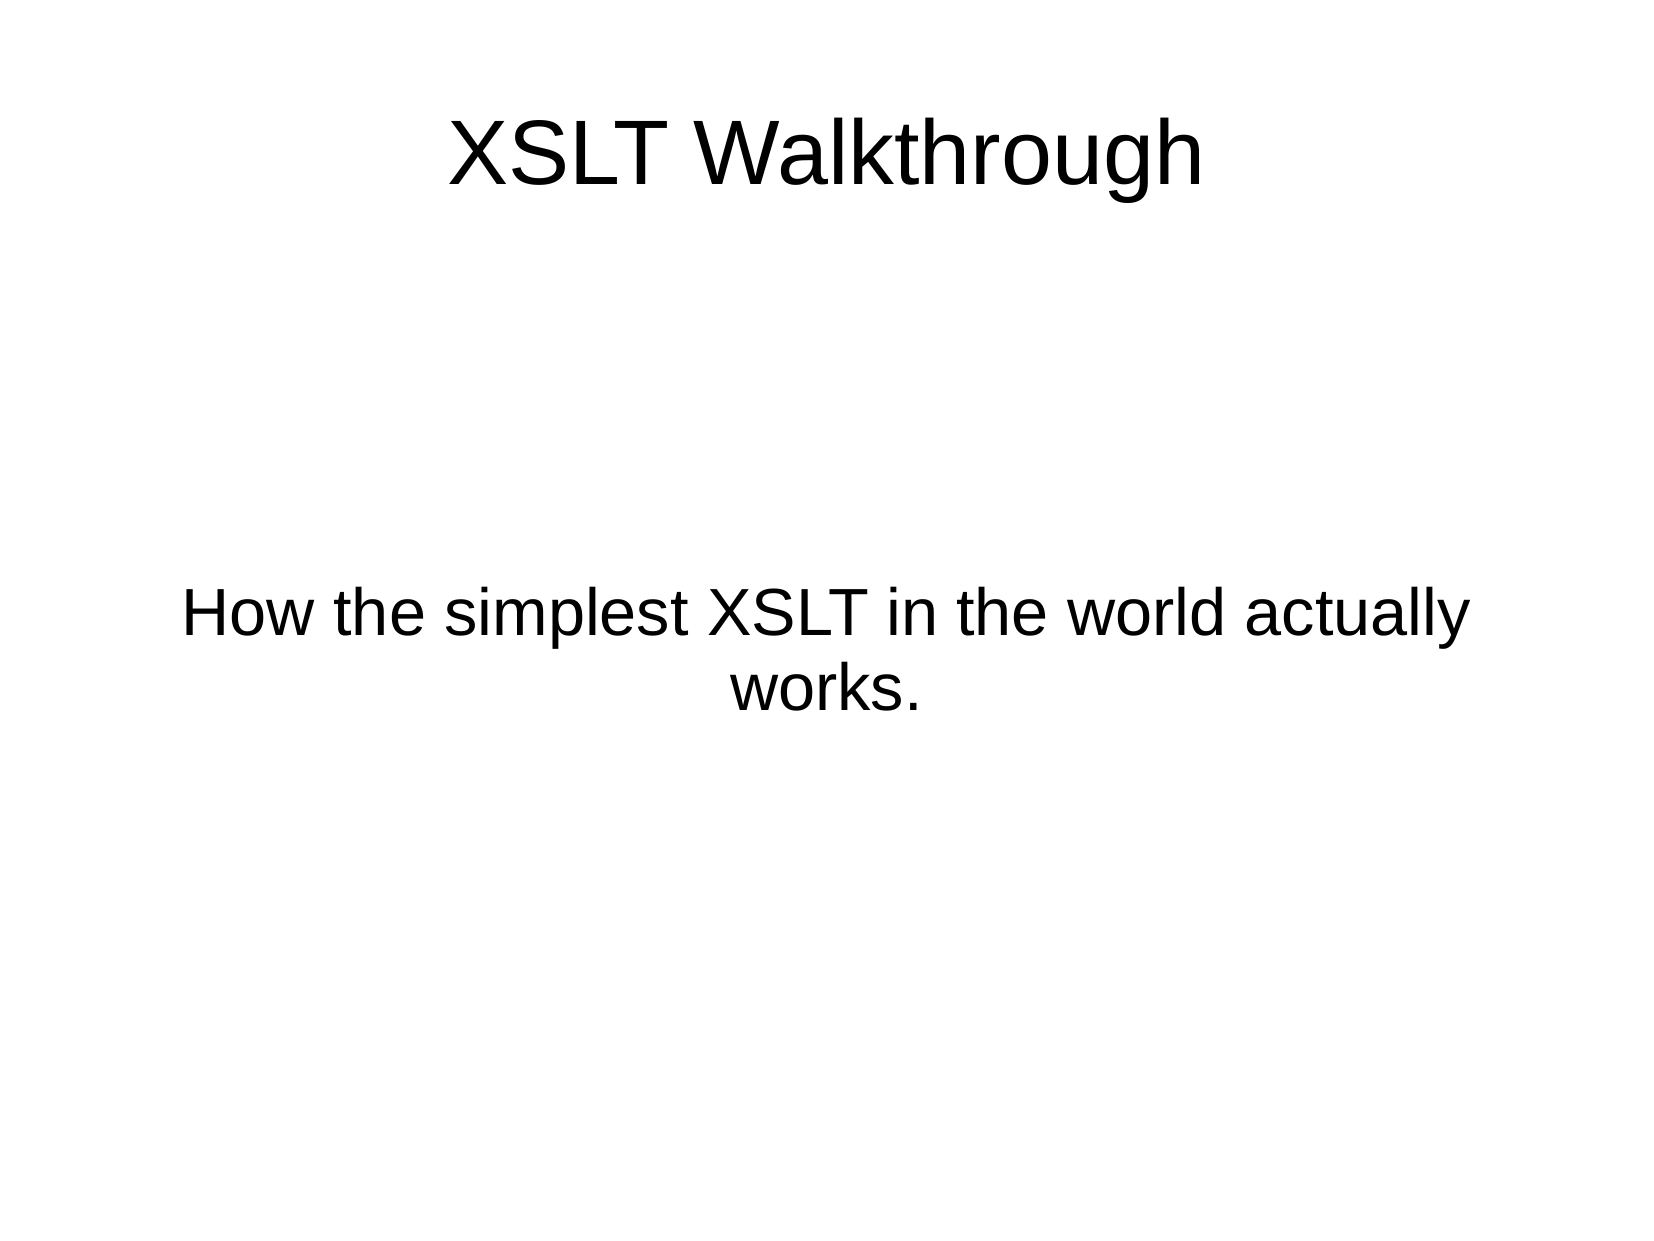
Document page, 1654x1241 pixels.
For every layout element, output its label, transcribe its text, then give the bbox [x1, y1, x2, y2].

subtitle How the simplest XSLT in the world actually works. [82, 290, 1571, 1010]
title XSLT Walkthrough [82, 49, 1571, 257]
